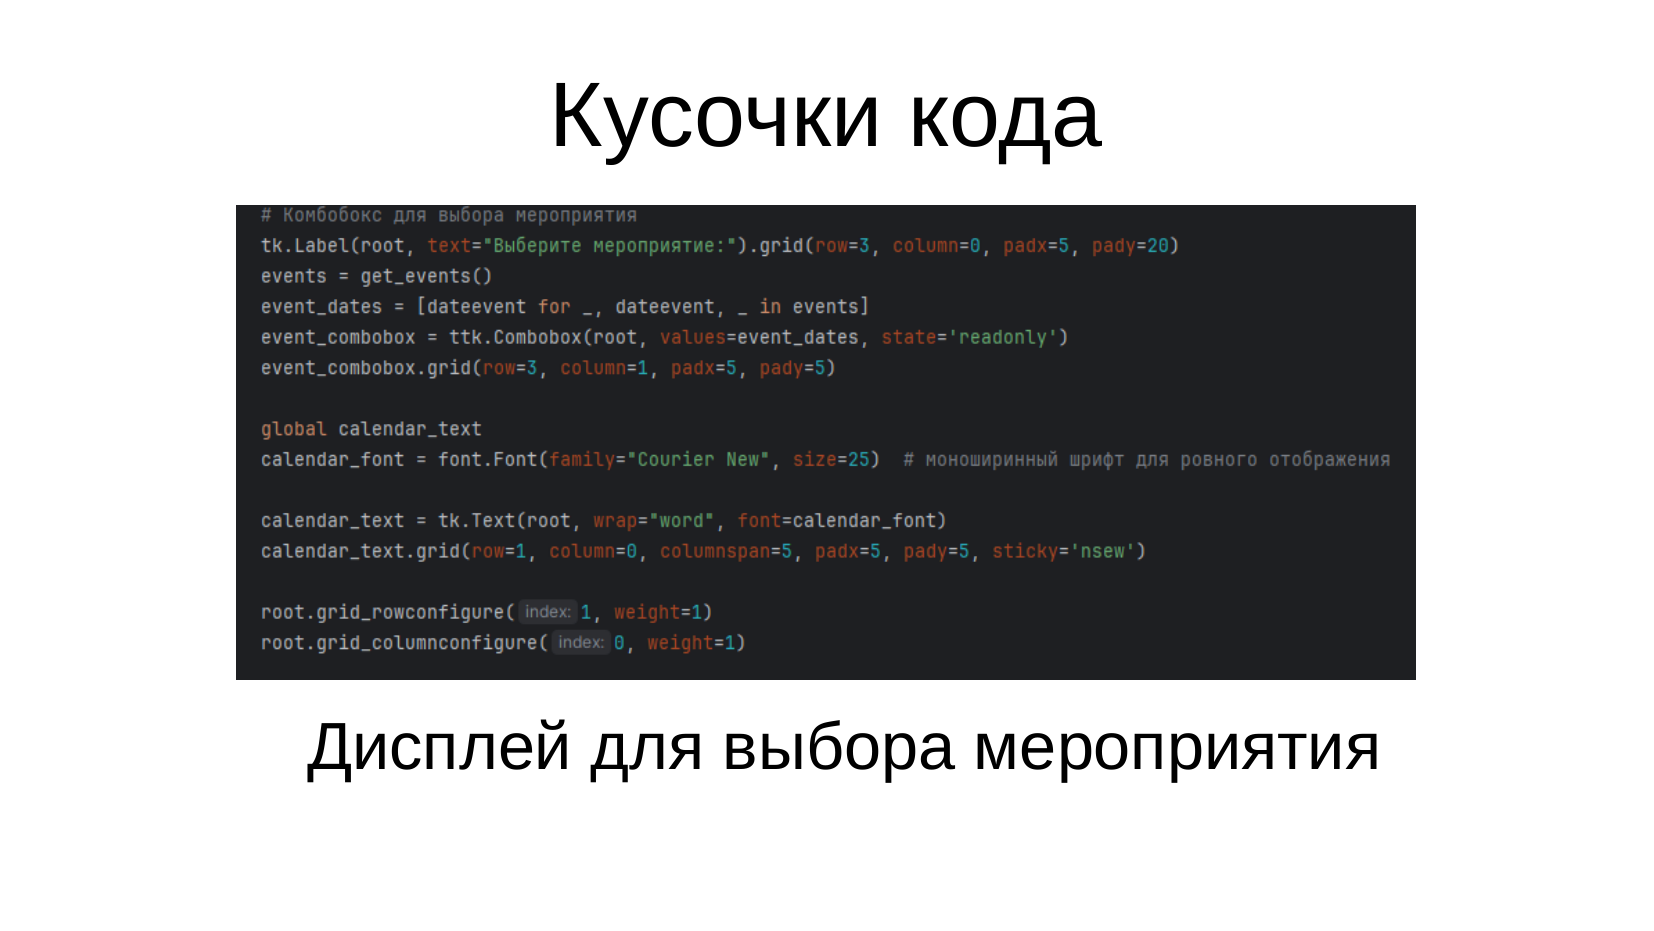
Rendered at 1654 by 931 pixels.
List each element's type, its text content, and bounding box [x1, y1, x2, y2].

picture [236, 205, 1416, 680]
list Дисплей для выбора мероприятия [236, 708, 1400, 846]
title Кусочки кода [82, 37, 1571, 193]
